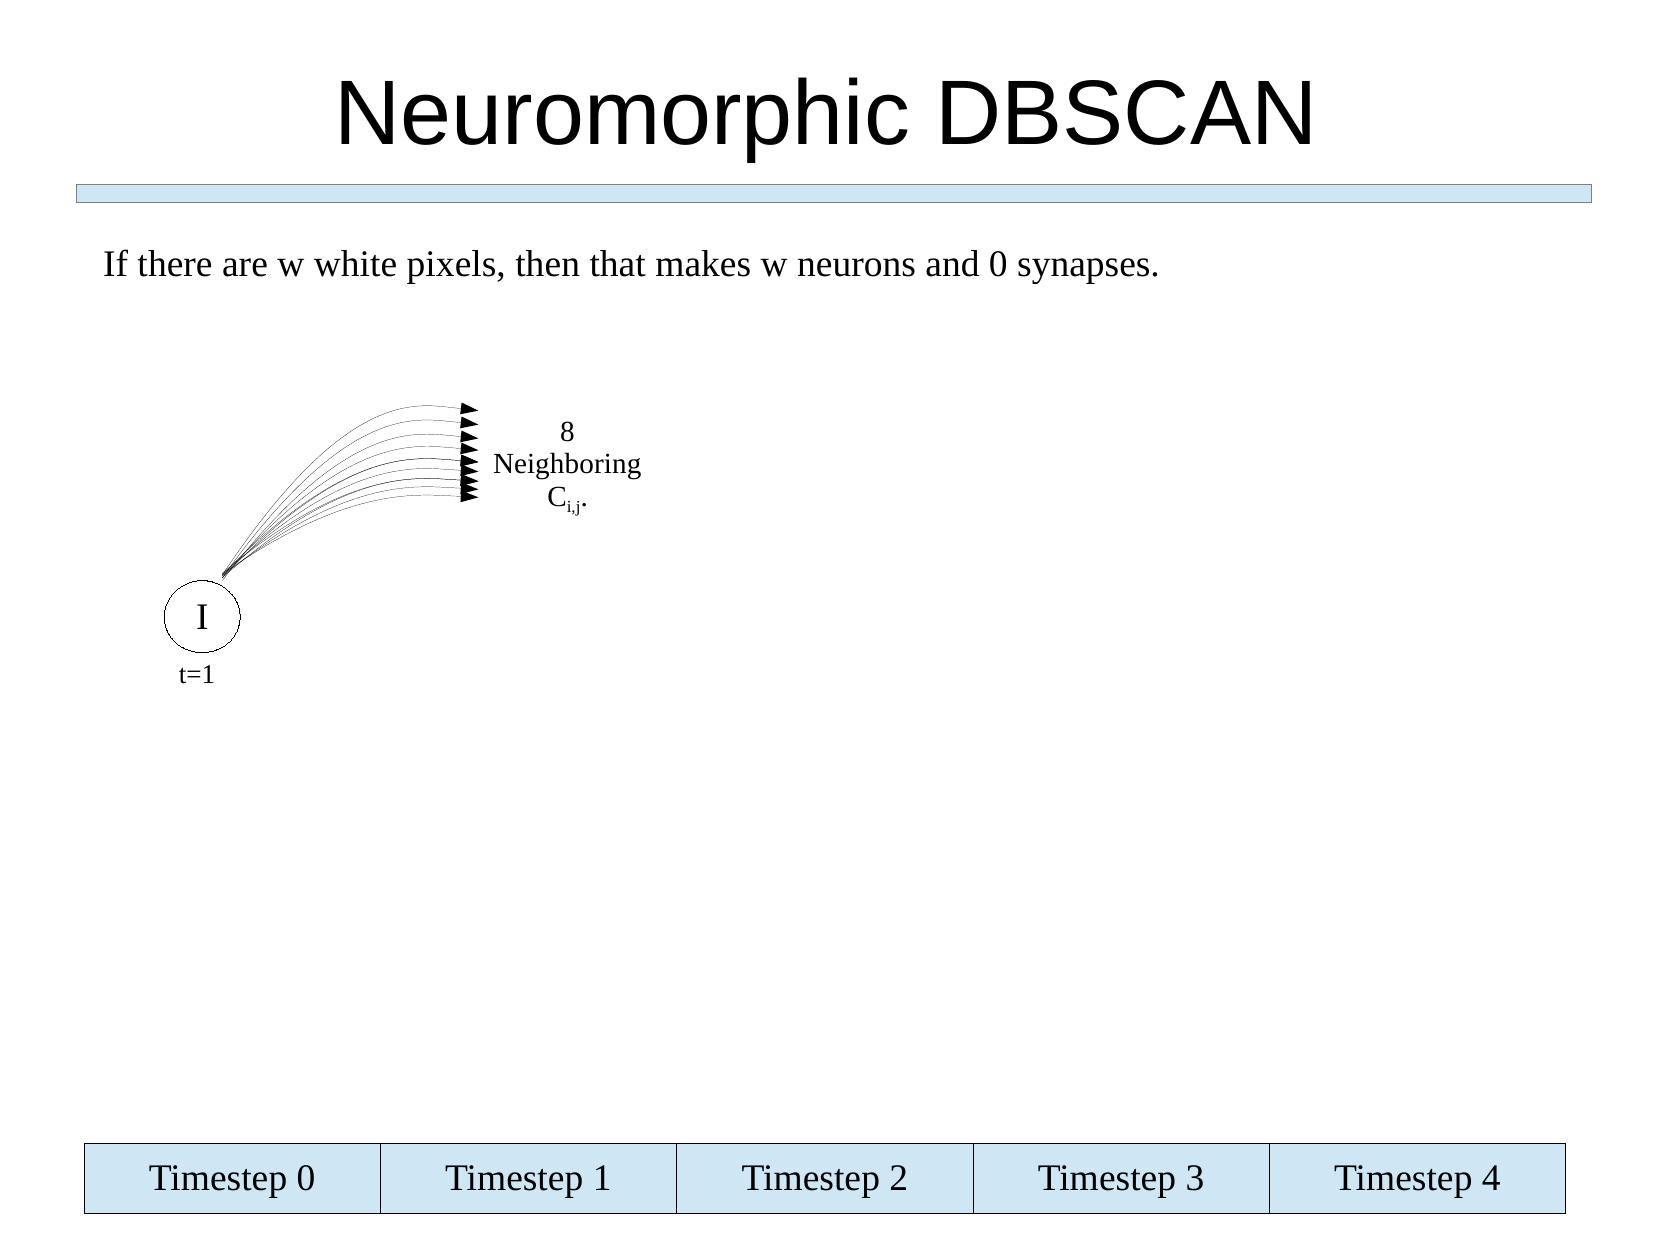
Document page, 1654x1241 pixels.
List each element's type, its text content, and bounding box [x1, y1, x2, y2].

text_box t=1 [164, 652, 251, 698]
text_box Timestep 0 [84, 1143, 380, 1214]
text_box Timestep 2 [676, 1143, 973, 1214]
text_box I [164, 580, 241, 652]
text_box Timestep 1 [380, 1143, 676, 1214]
text_box 8 Neighboring Ci,j. [478, 408, 656, 524]
title Neuromorphic DBSCAN [82, 61, 1571, 164]
text_box Timestep 4 [1269, 1143, 1566, 1214]
text_box If there are w white pixels, then that makes w neurons and 0 synapses. [88, 236, 1174, 293]
text_box [76, 184, 1592, 203]
text_box Timestep 3 [973, 1143, 1269, 1214]
